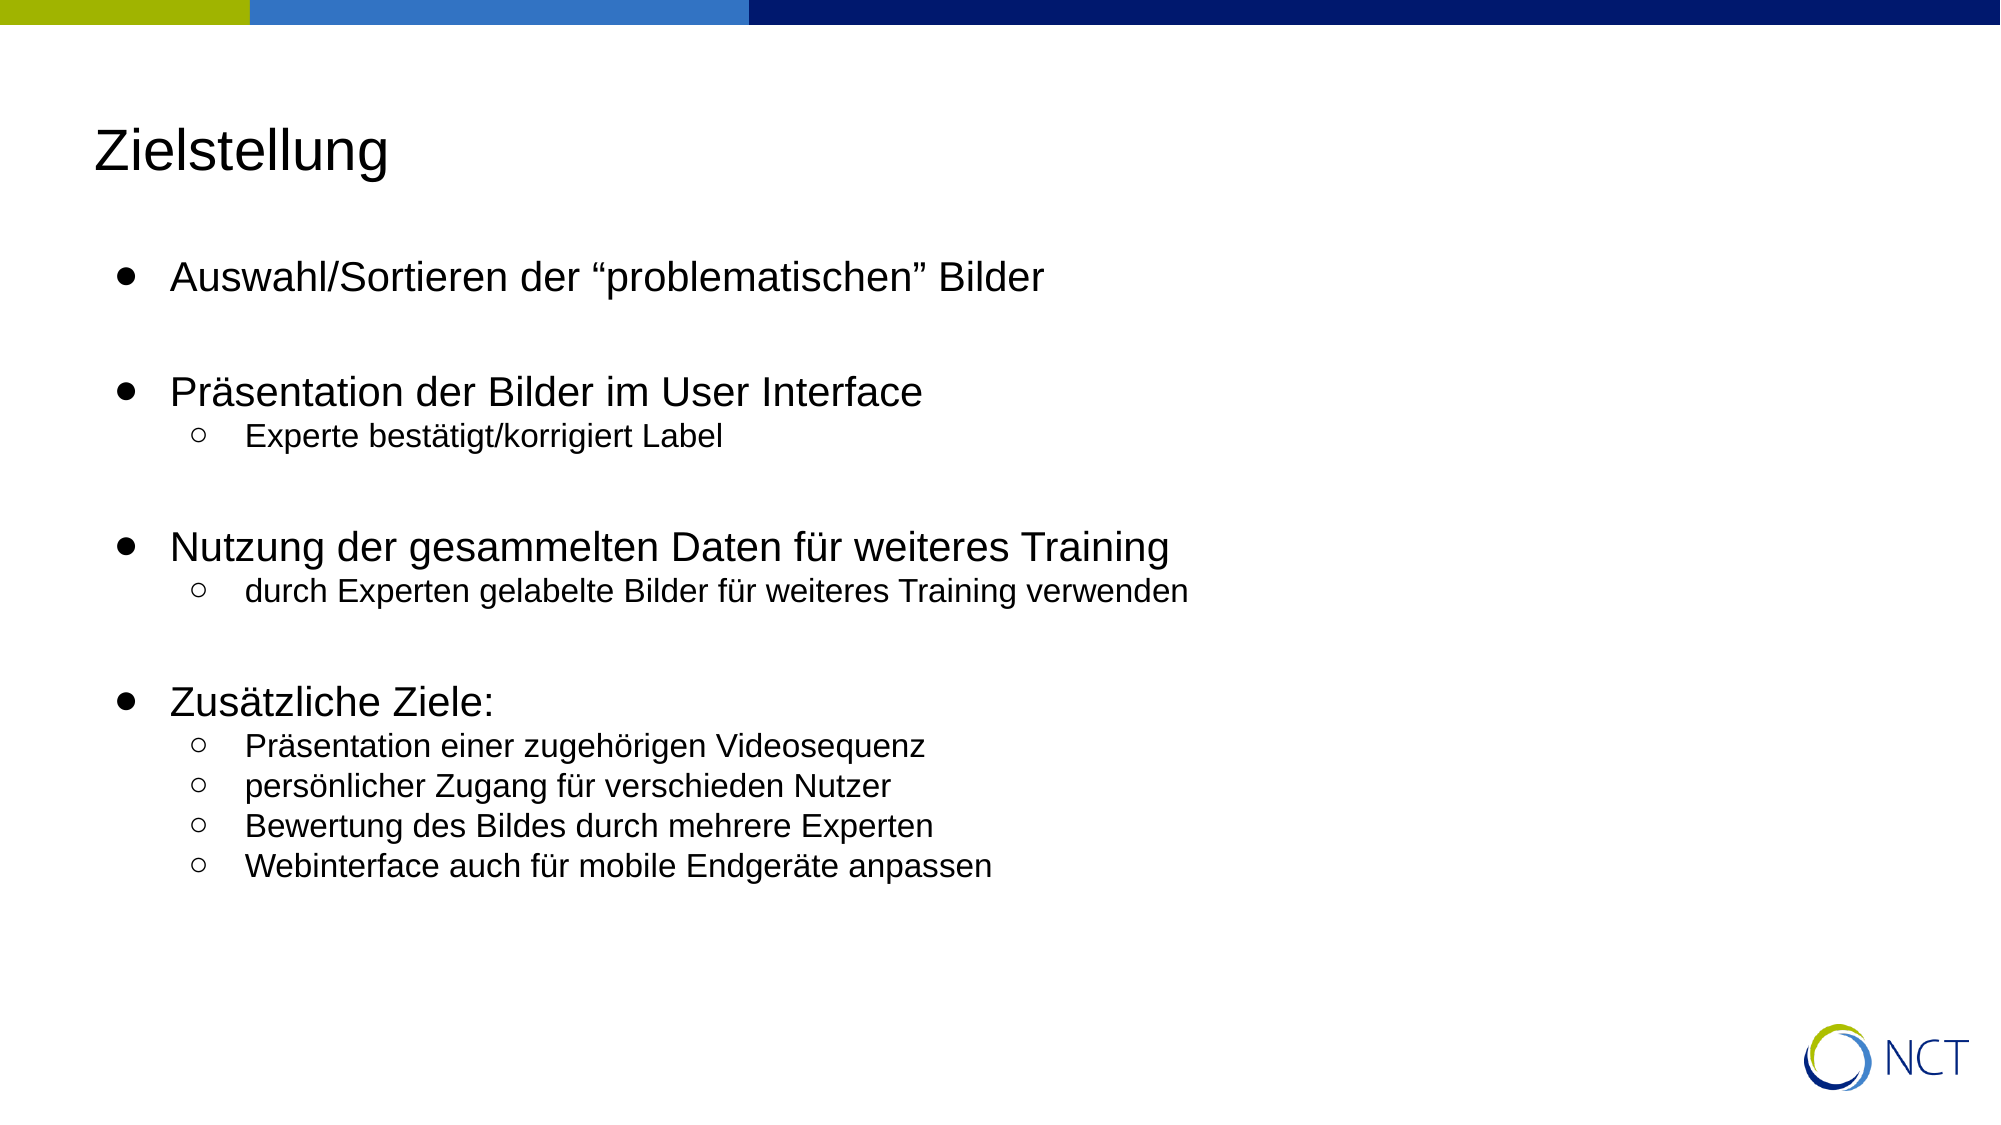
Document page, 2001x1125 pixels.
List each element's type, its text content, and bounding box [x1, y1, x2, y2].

picture [1804, 1024, 1969, 1091]
title Zielstellung [94, 112, 1886, 249]
list Auswahl/Sortieren der “problematischen” Bilder Präsentation der Bilder im User Interface Experte bestätigt/korrigiert Label Nutzung der gesammelten Daten für weiteres Training durch Experten gelabelte Bilder für weiteres Training verwenden Zusätzliche Ziele: Präsentation einer zugehörigen Videosequenz persönlicher Zugang für verschieden Nutzer Bewertung des Bildes durch mehrere Experten Webinterface auch für mobile Endgeräte anpassen [94, 249, 1886, 988]
